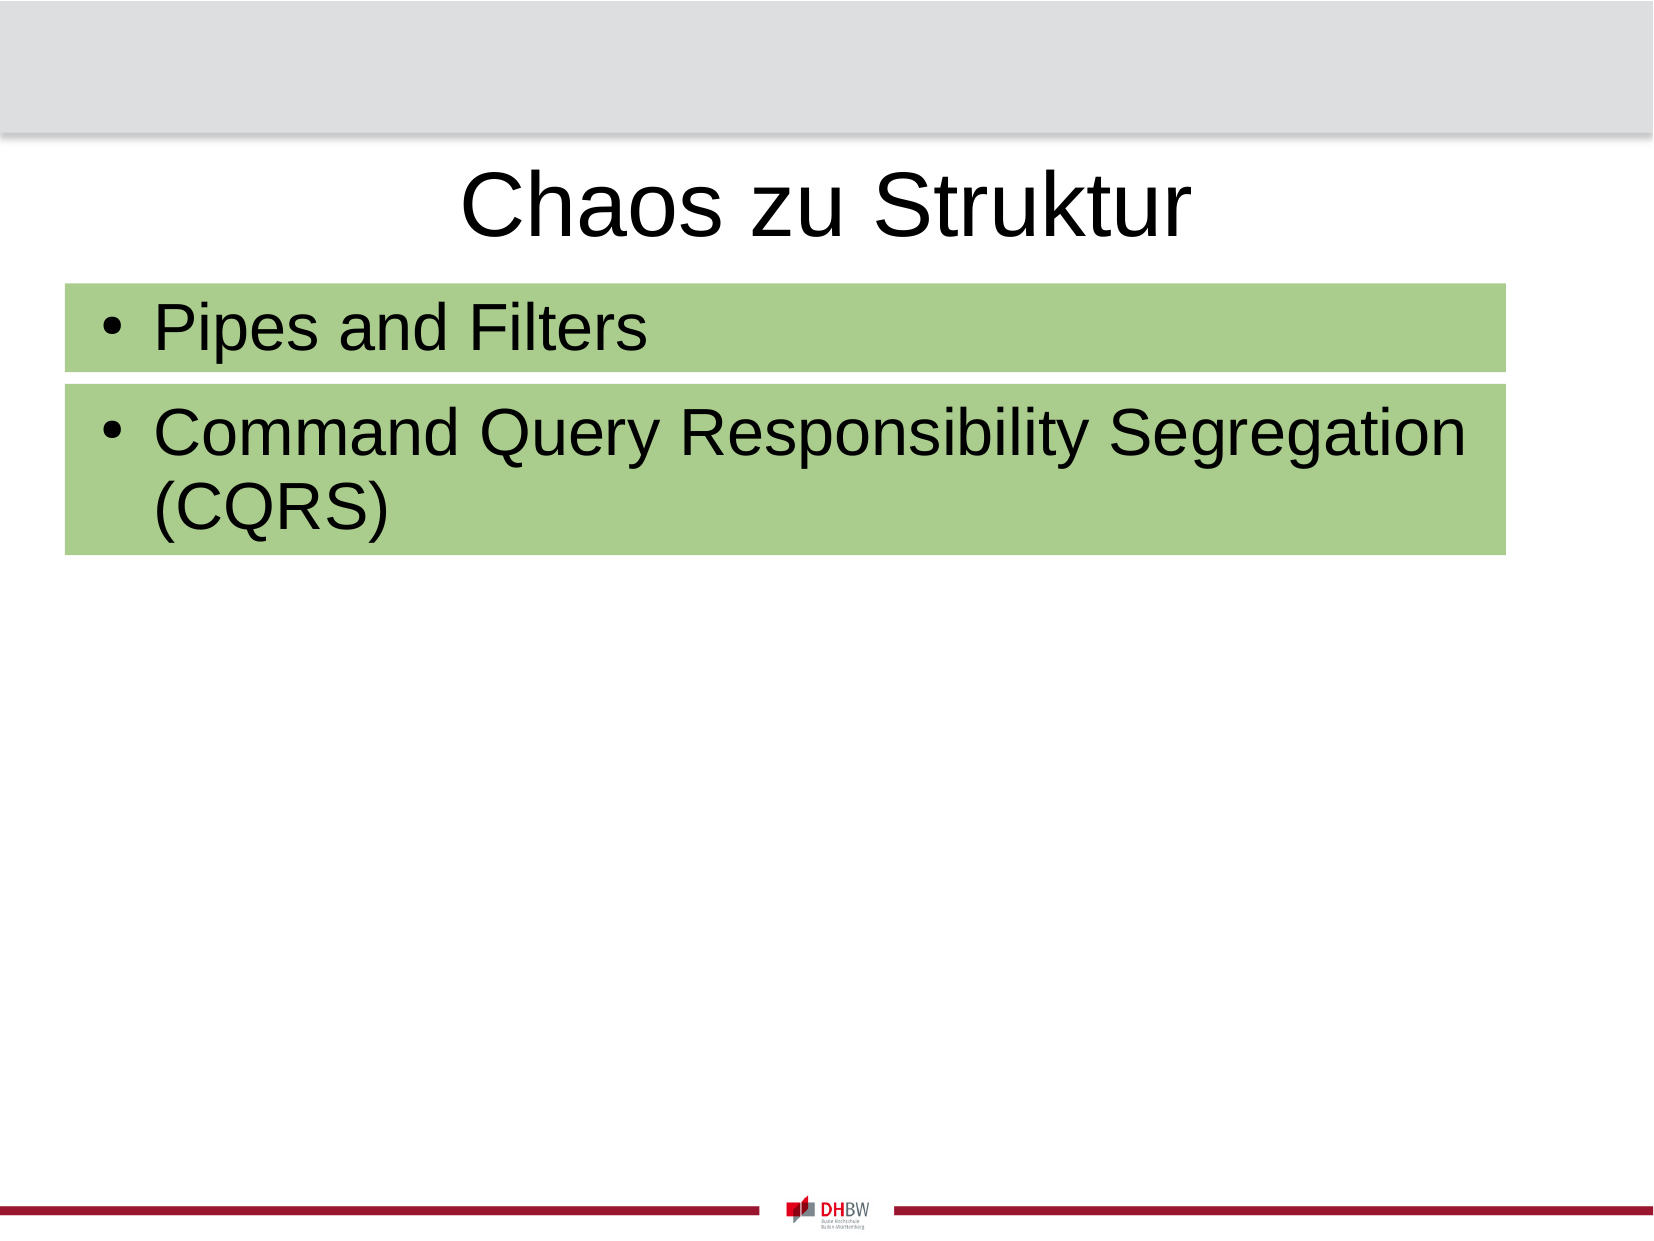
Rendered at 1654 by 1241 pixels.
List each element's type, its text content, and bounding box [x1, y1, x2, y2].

text_box [64, 283, 1506, 373]
list Pipes and Filters Command Query Responsibility Segregation (CQRS) [82, 290, 1565, 1010]
text_box [64, 383, 82, 556]
title Chaos zu Struktur [82, 147, 1571, 257]
picture [0, 1, 1654, 1237]
